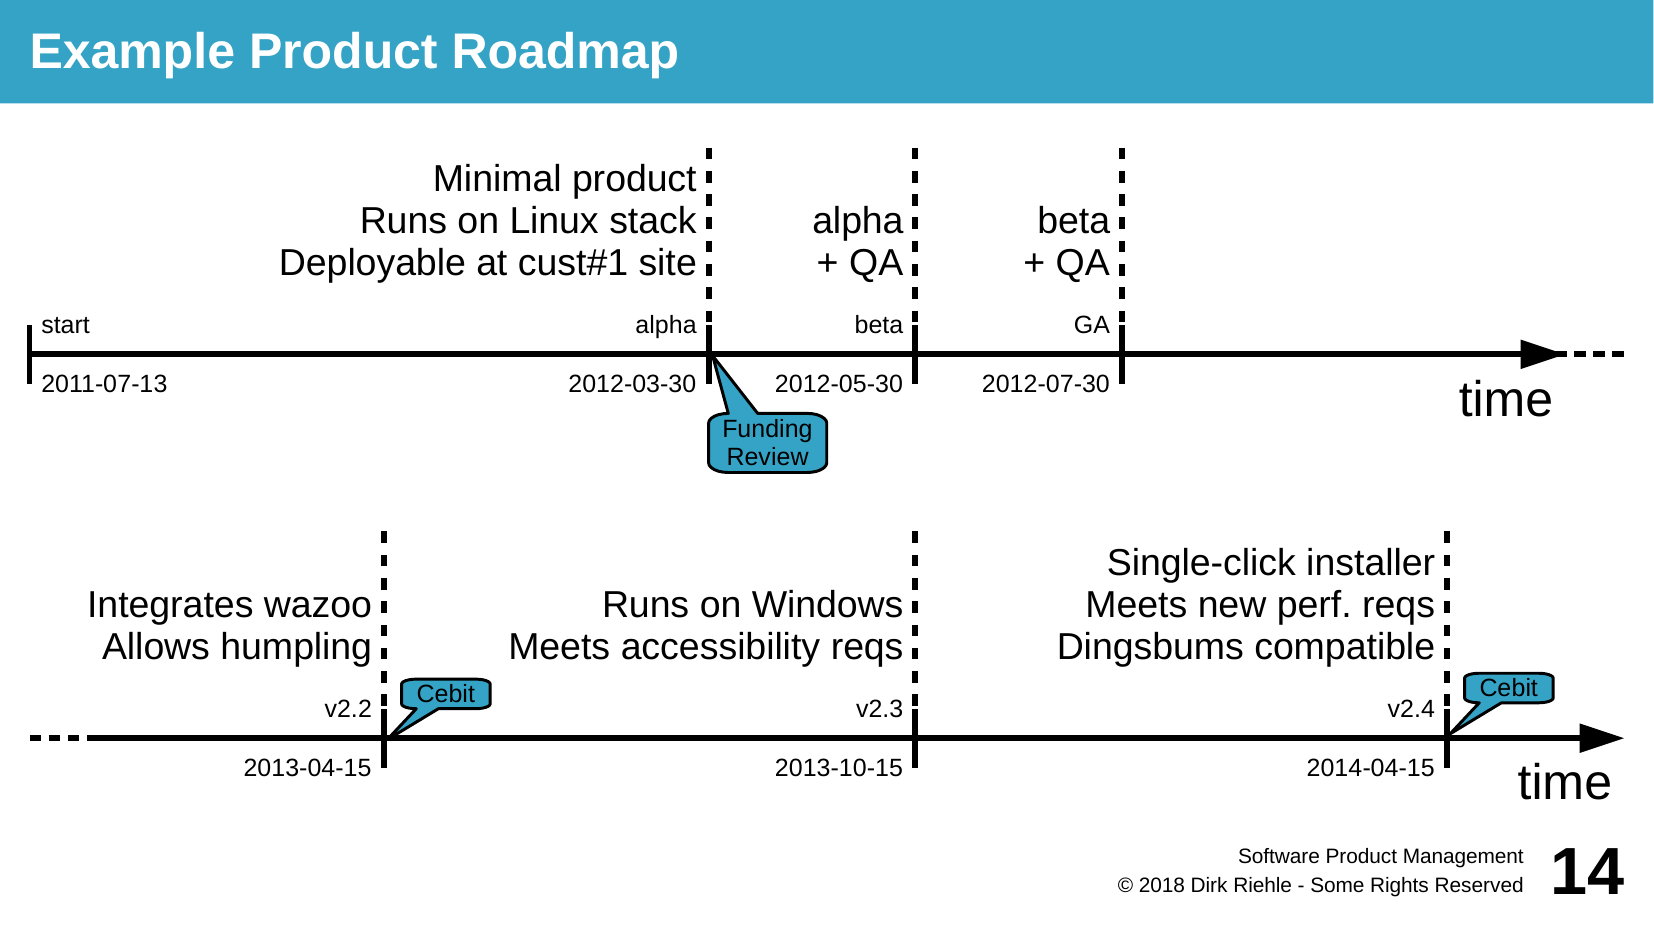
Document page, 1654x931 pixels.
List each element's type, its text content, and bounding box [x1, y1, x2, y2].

text_box beta [738, 296, 916, 355]
text_box Single-click installer Meets new perf. reqs Dingsbums compatible [974, 501, 1447, 680]
text_box Cebit [1450, 673, 1554, 734]
text_box 2013-10-15 [738, 739, 916, 798]
text_box alpha + QA [442, 118, 649, 296]
text_box 2013-04-15 [206, 739, 384, 798]
text_box Cebit [387, 679, 491, 740]
text_box GA [944, 296, 1123, 355]
text_box Funding Review [708, 355, 827, 473]
text_box 2012-05-30 [738, 355, 916, 414]
text_box v2.4 [1269, 680, 1447, 739]
text_box start [29, 295, 178, 354]
text_box Minimal product Runs on Linux stack Deployable at cust#1 site [236, 118, 442, 296]
text_box 2014-04-15 [1269, 739, 1447, 798]
text_box v2.3 [738, 680, 916, 739]
text_box time [1387, 354, 1565, 443]
text_box 2011-07-13 [29, 354, 207, 414]
text_box Runs on Windows Meets accessibility reqs [442, 501, 916, 680]
text_box alpha [531, 296, 709, 355]
text_box Integrates wazoo Allows humpling [59, 501, 384, 680]
text_box 2012-03-30 [531, 355, 709, 414]
text_box v2.2 [206, 680, 384, 739]
text_box beta + QA [649, 118, 1123, 296]
text_box time [1446, 738, 1625, 827]
title Example Product Roadmap [0, 0, 1654, 104]
text_box 2012-07-30 [944, 355, 1123, 414]
